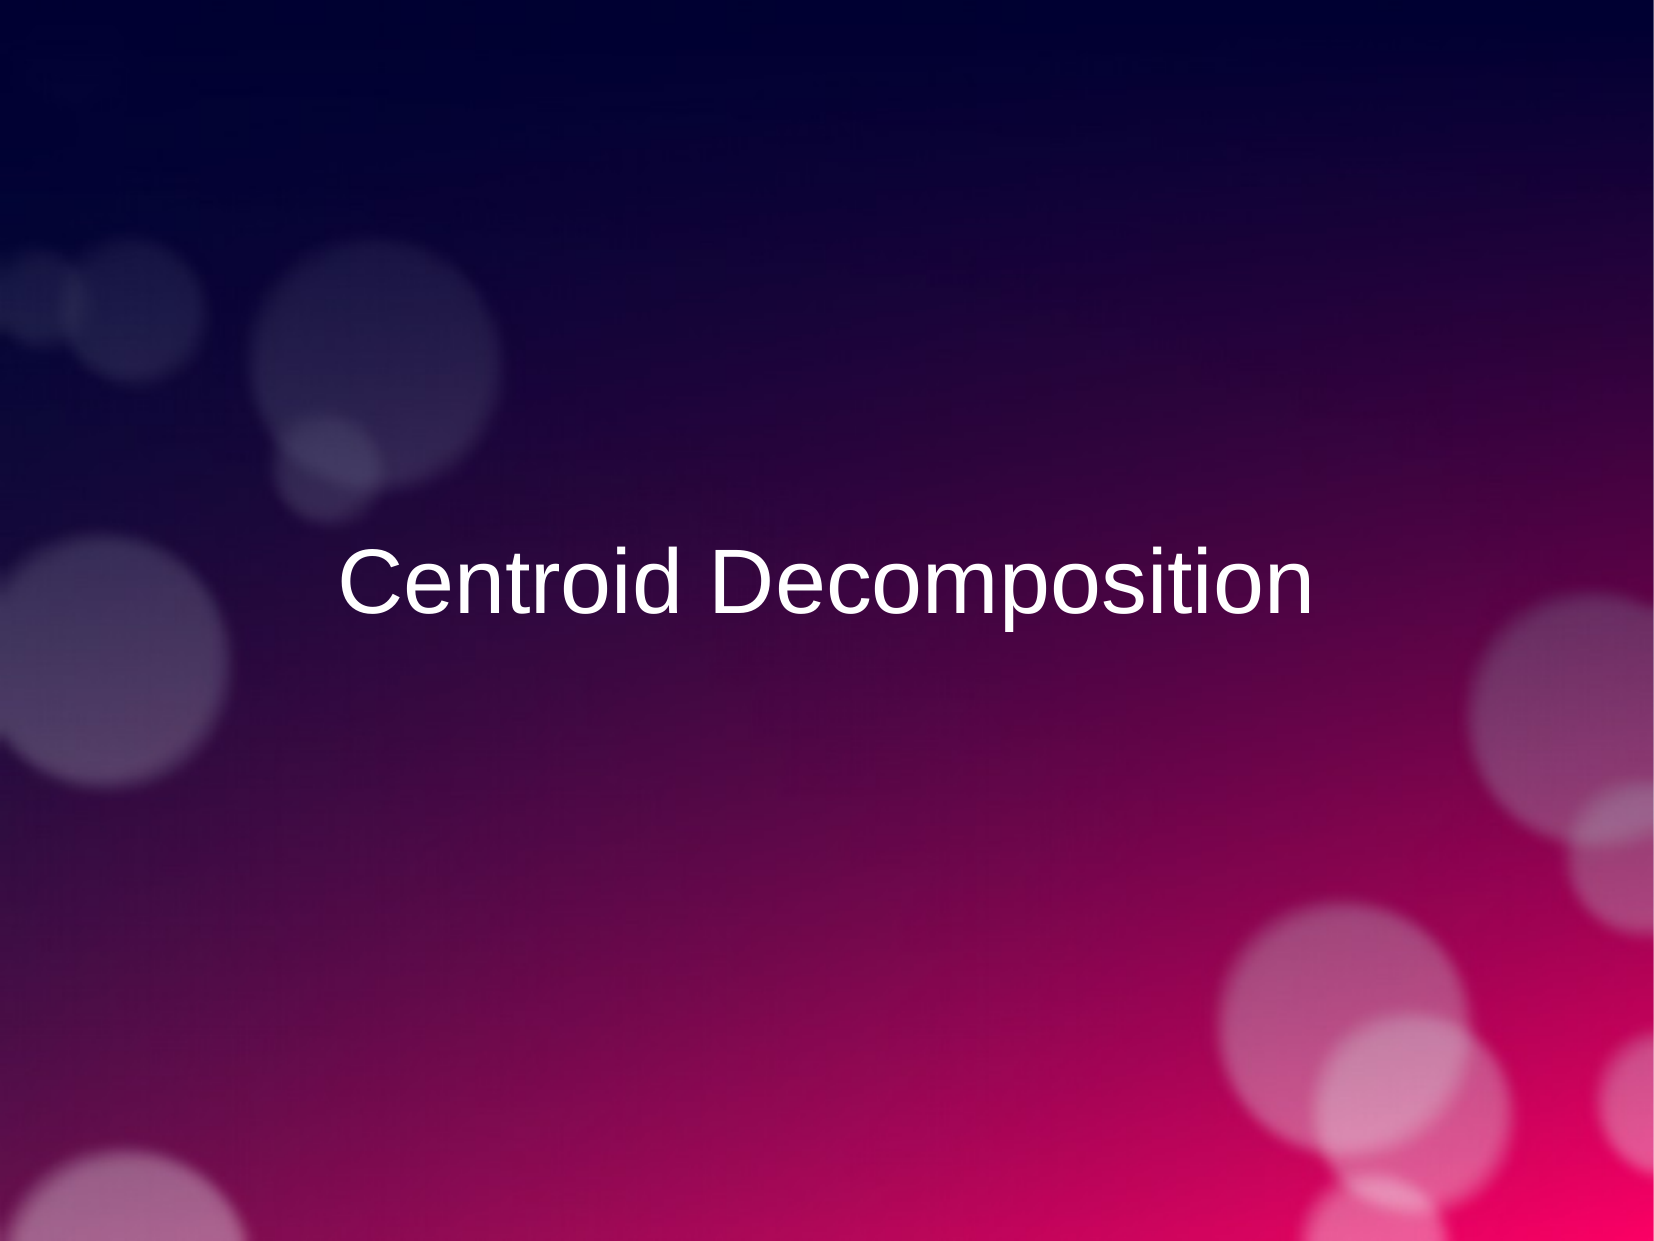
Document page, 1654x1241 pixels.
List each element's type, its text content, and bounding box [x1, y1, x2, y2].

picture [0, 0, 1654, 1241]
title Centroid Decomposition [82, 477, 1571, 686]
